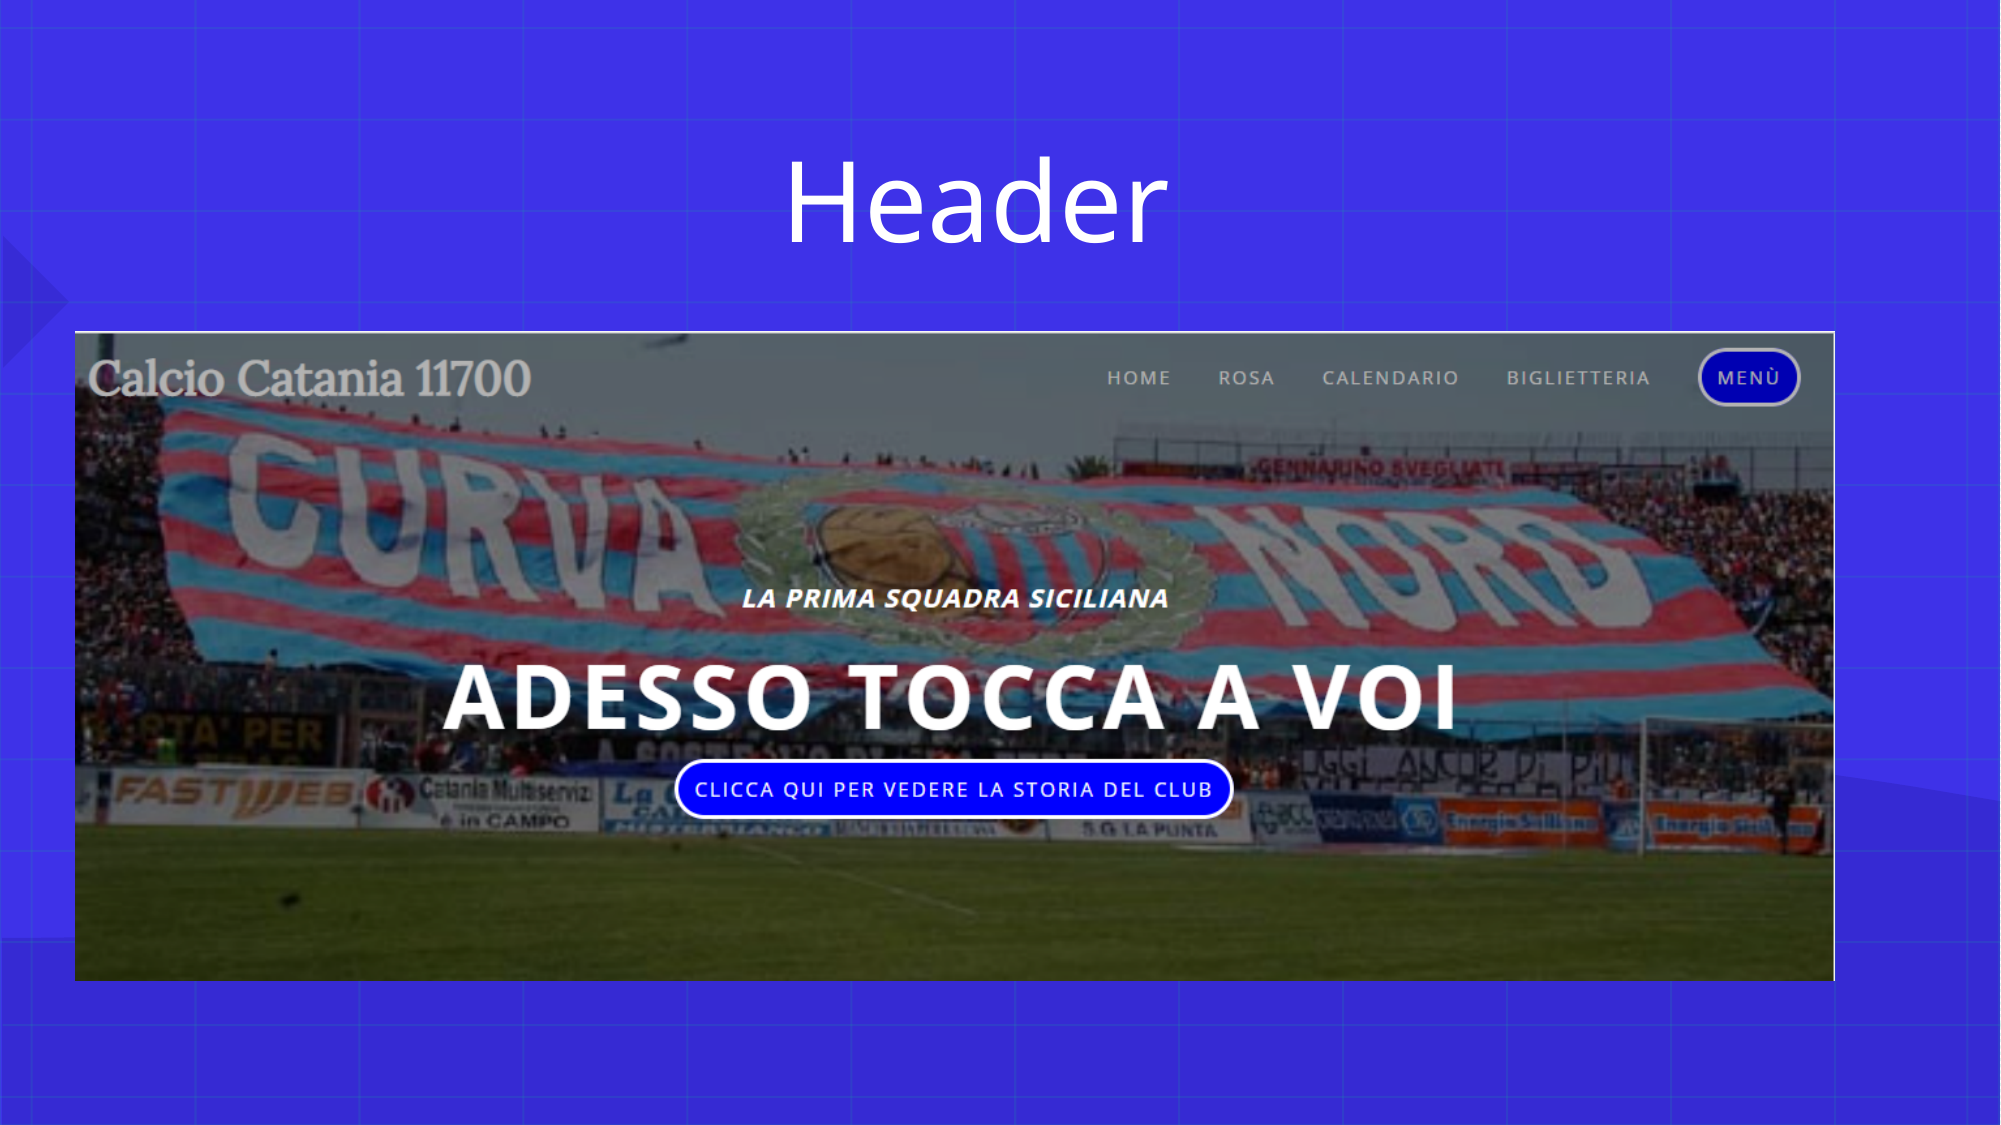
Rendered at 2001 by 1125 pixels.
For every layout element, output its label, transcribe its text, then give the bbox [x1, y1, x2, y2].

picture [75, 331, 1835, 981]
title Header [438, 0, 1513, 331]
text_box [0, 0, 2000, 1125]
